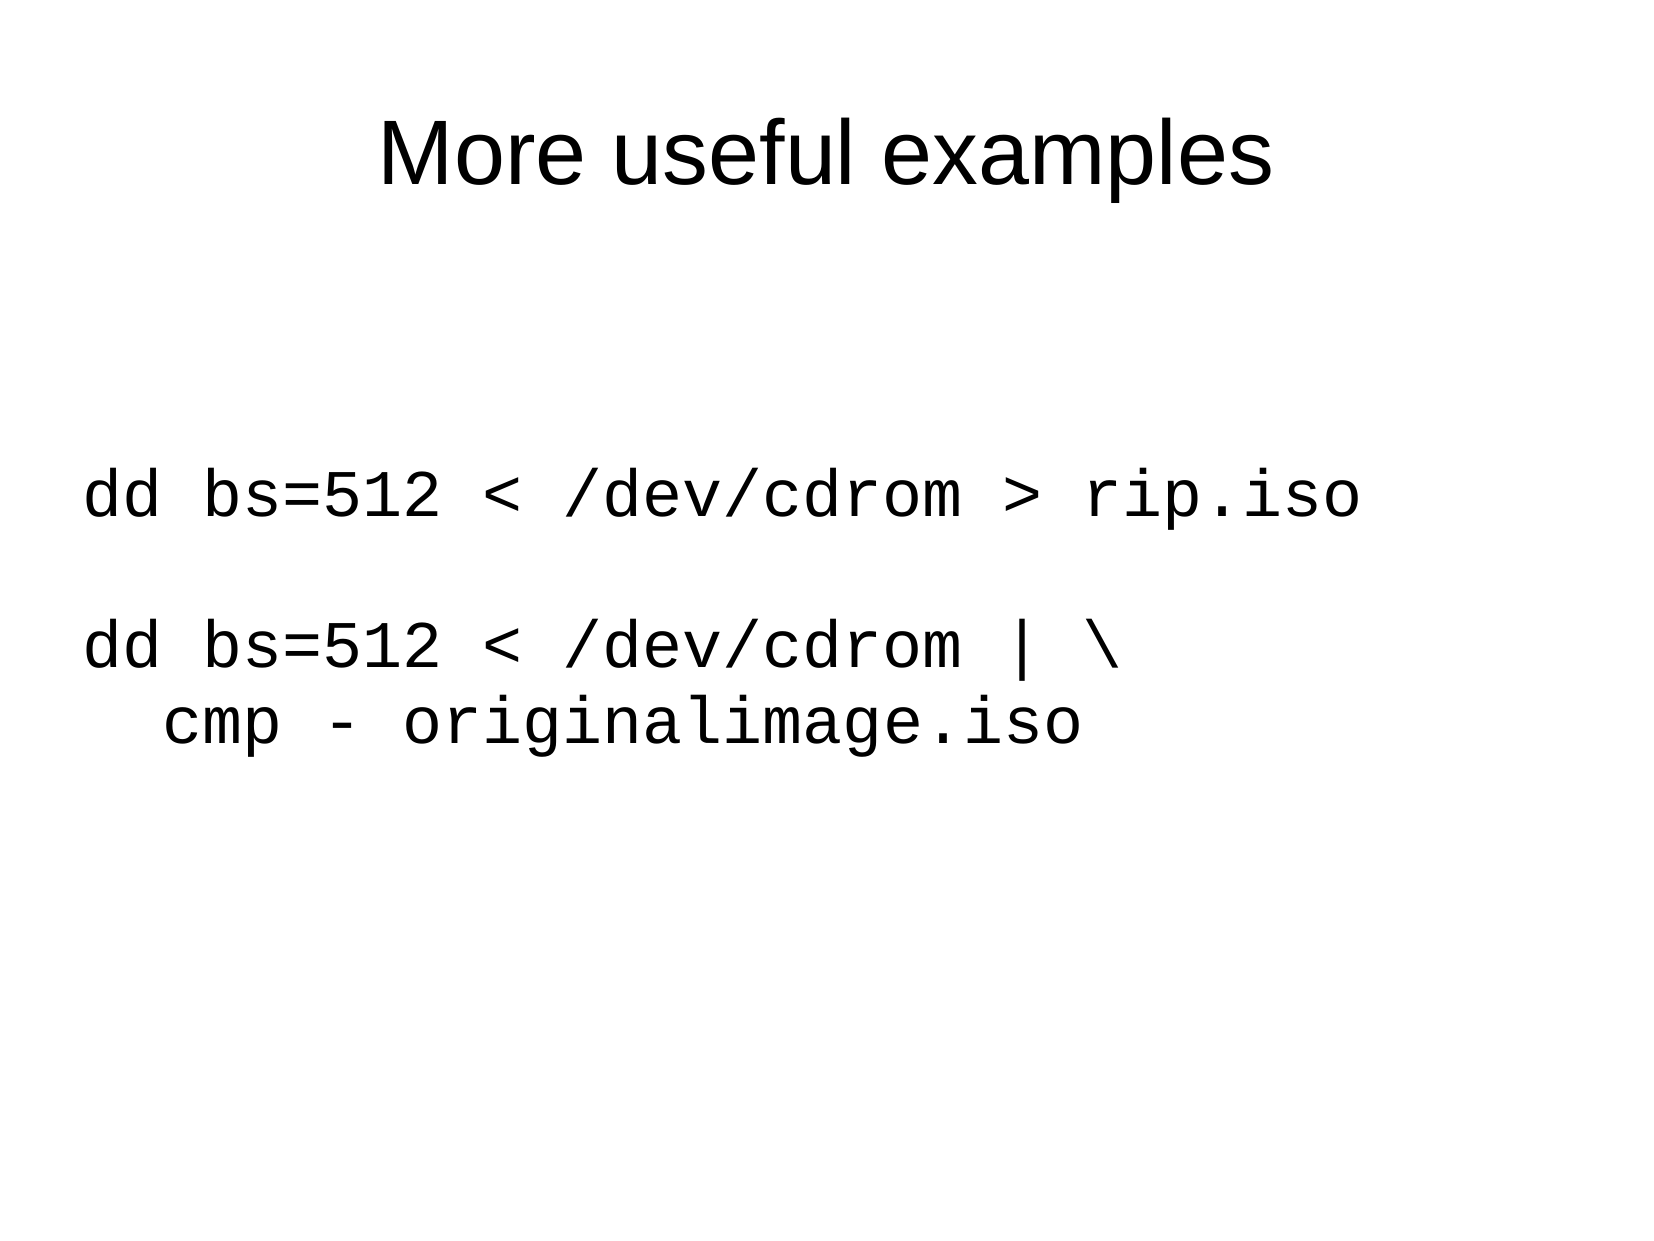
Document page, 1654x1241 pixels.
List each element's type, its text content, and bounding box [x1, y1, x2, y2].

text_box dd bs=512 < /dev/cdrom > rip.iso dd bs=512 < /dev/cdrom | \ cmp - originalimage.iso [82, 290, 1538, 1010]
title More useful examples [82, 49, 1571, 257]
